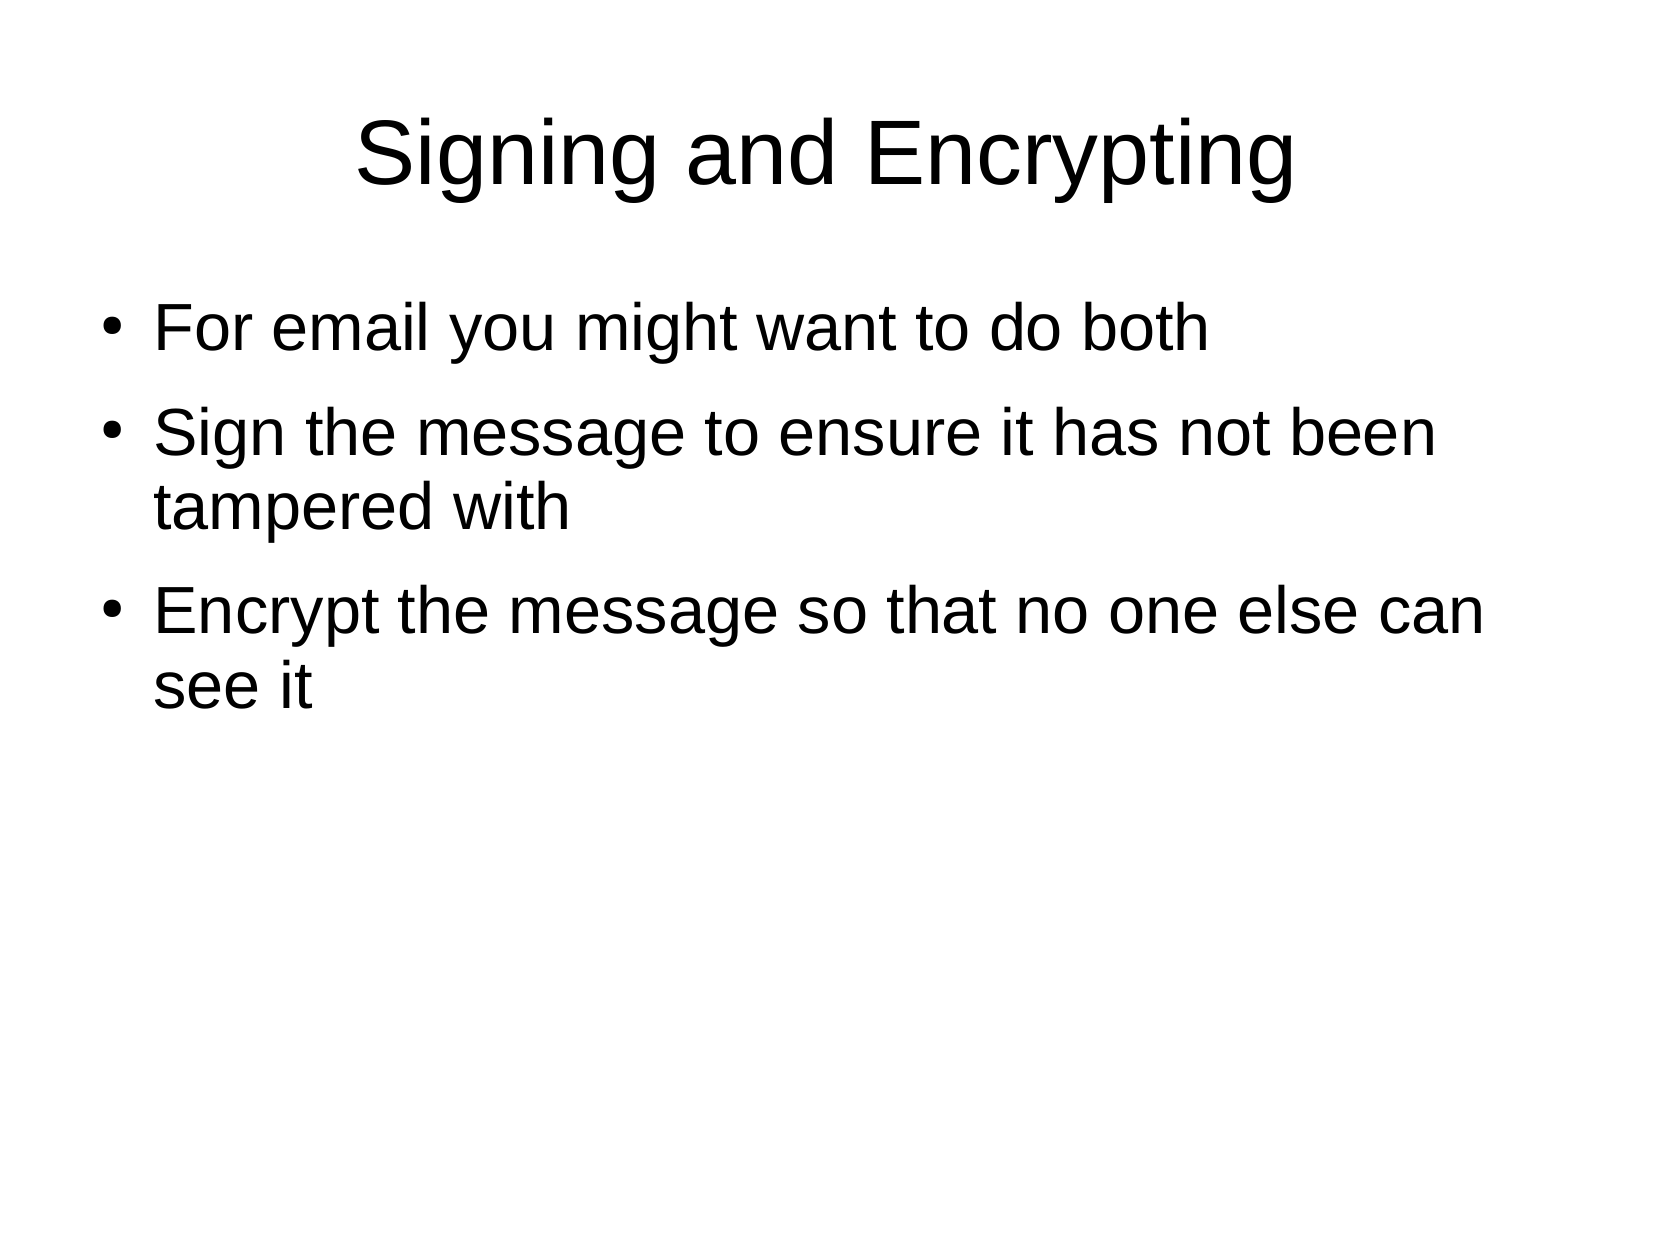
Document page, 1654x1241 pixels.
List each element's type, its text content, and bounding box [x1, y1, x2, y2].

title Signing and Encrypting [82, 49, 1571, 257]
list For email you might want to do both Sign the message to ensure it has not been tampered with Encrypt the message so that no one else can see it [82, 290, 1571, 1010]
